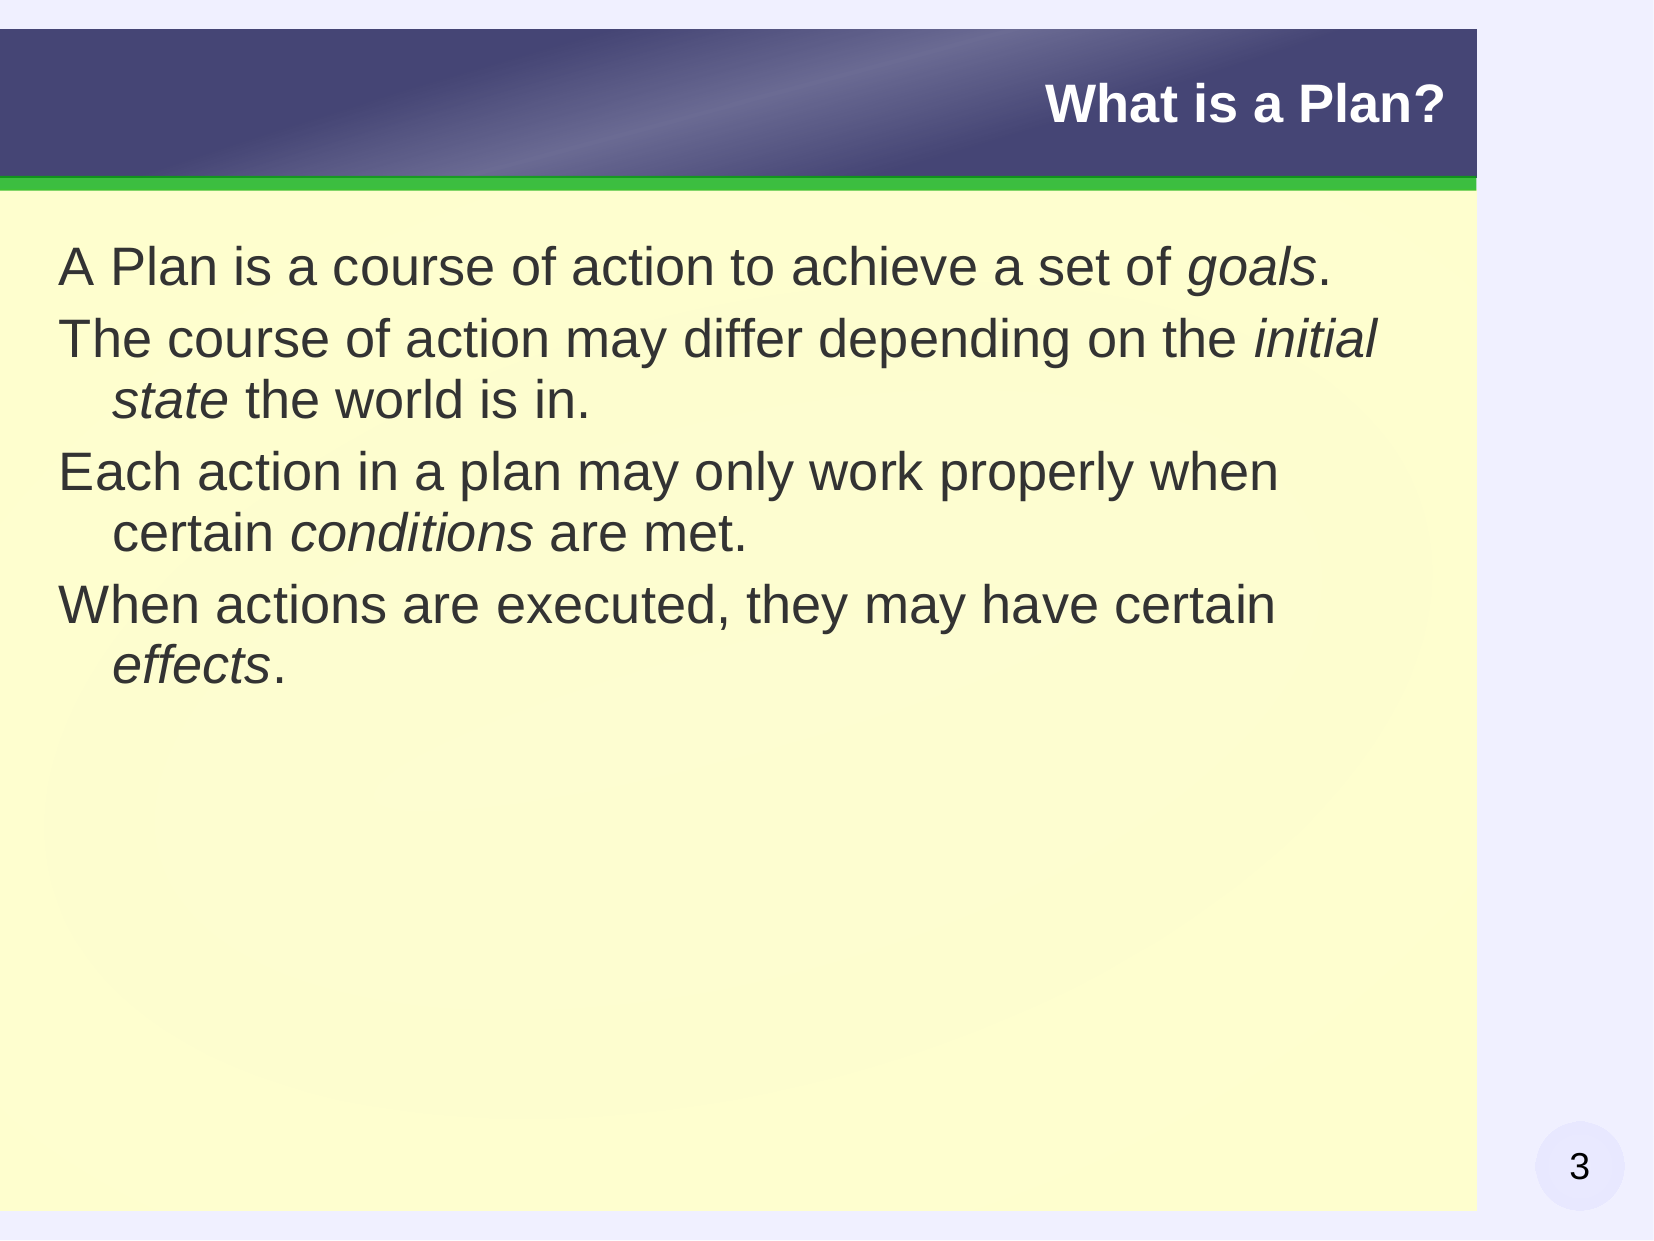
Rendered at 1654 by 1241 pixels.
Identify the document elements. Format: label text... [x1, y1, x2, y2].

title What is a Plan? [29, 59, 1447, 148]
list A Plan is a course of action to achieve a set of goals. The course of action may differ depending on the initial state the world is in. Each action in a plan may only work properly when certain conditions are met. When actions are executed, they may have certain effects. [59, 236, 1418, 1182]
